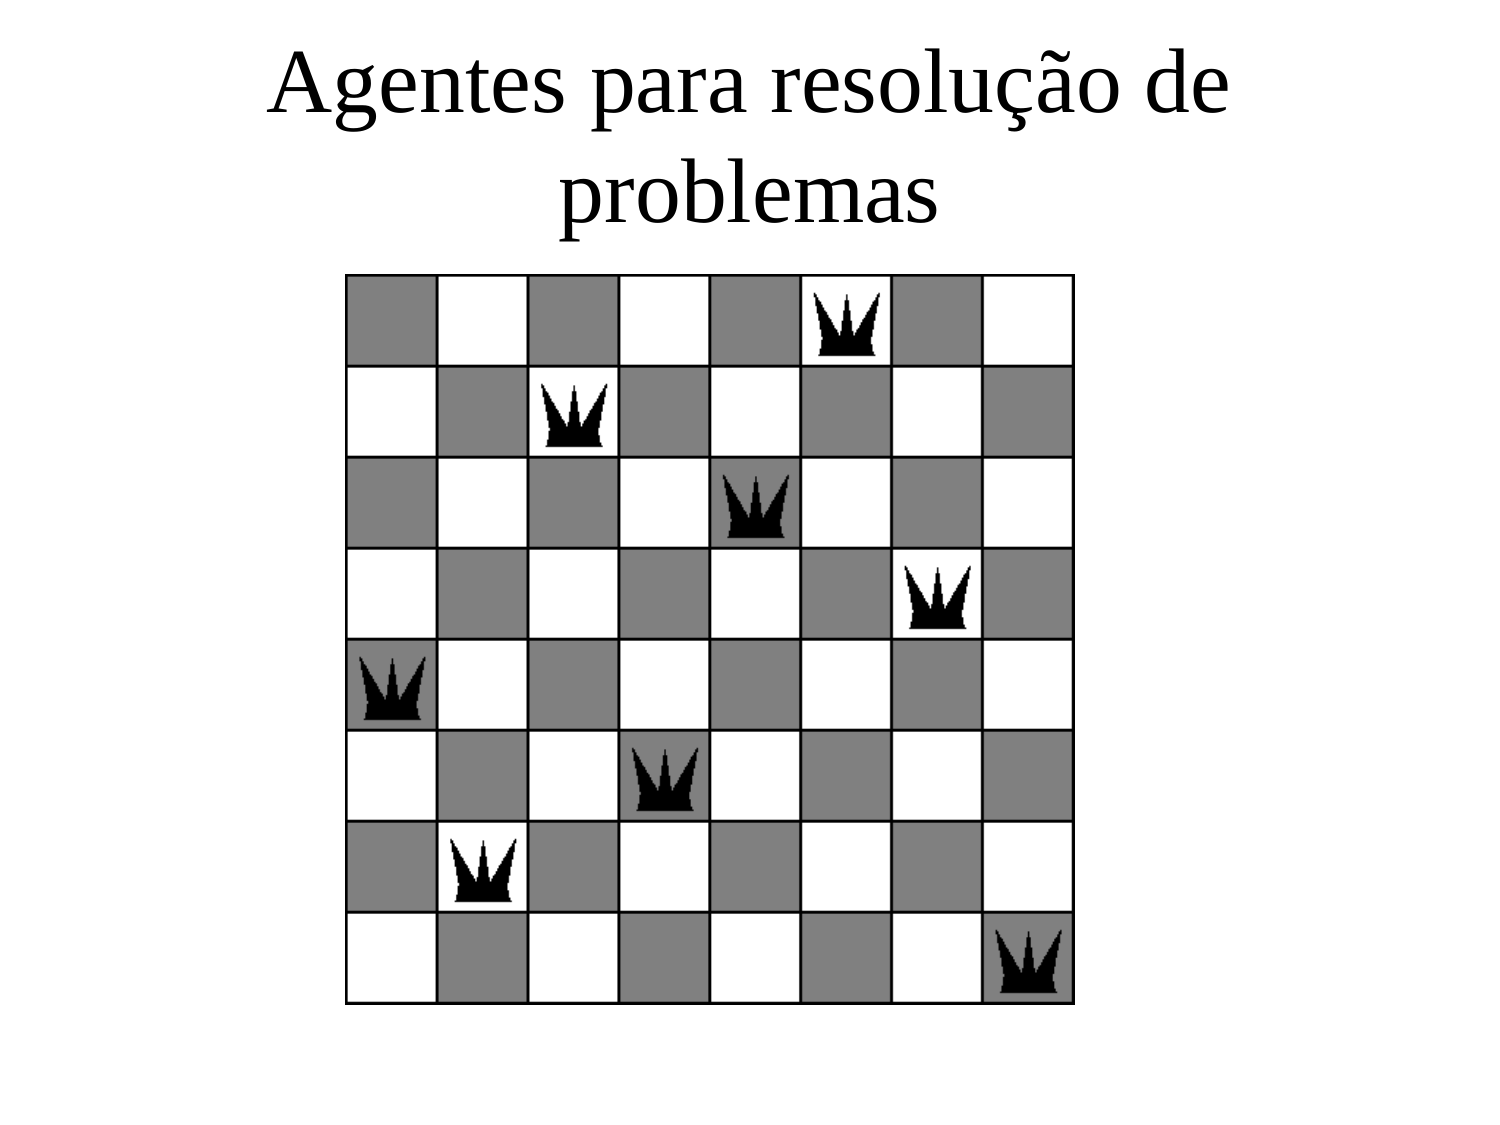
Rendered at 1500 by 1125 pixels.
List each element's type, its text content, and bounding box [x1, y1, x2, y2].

title Agentes para resolução de problemas [112, 13, 1388, 249]
picture [345, 274, 1075, 1005]
